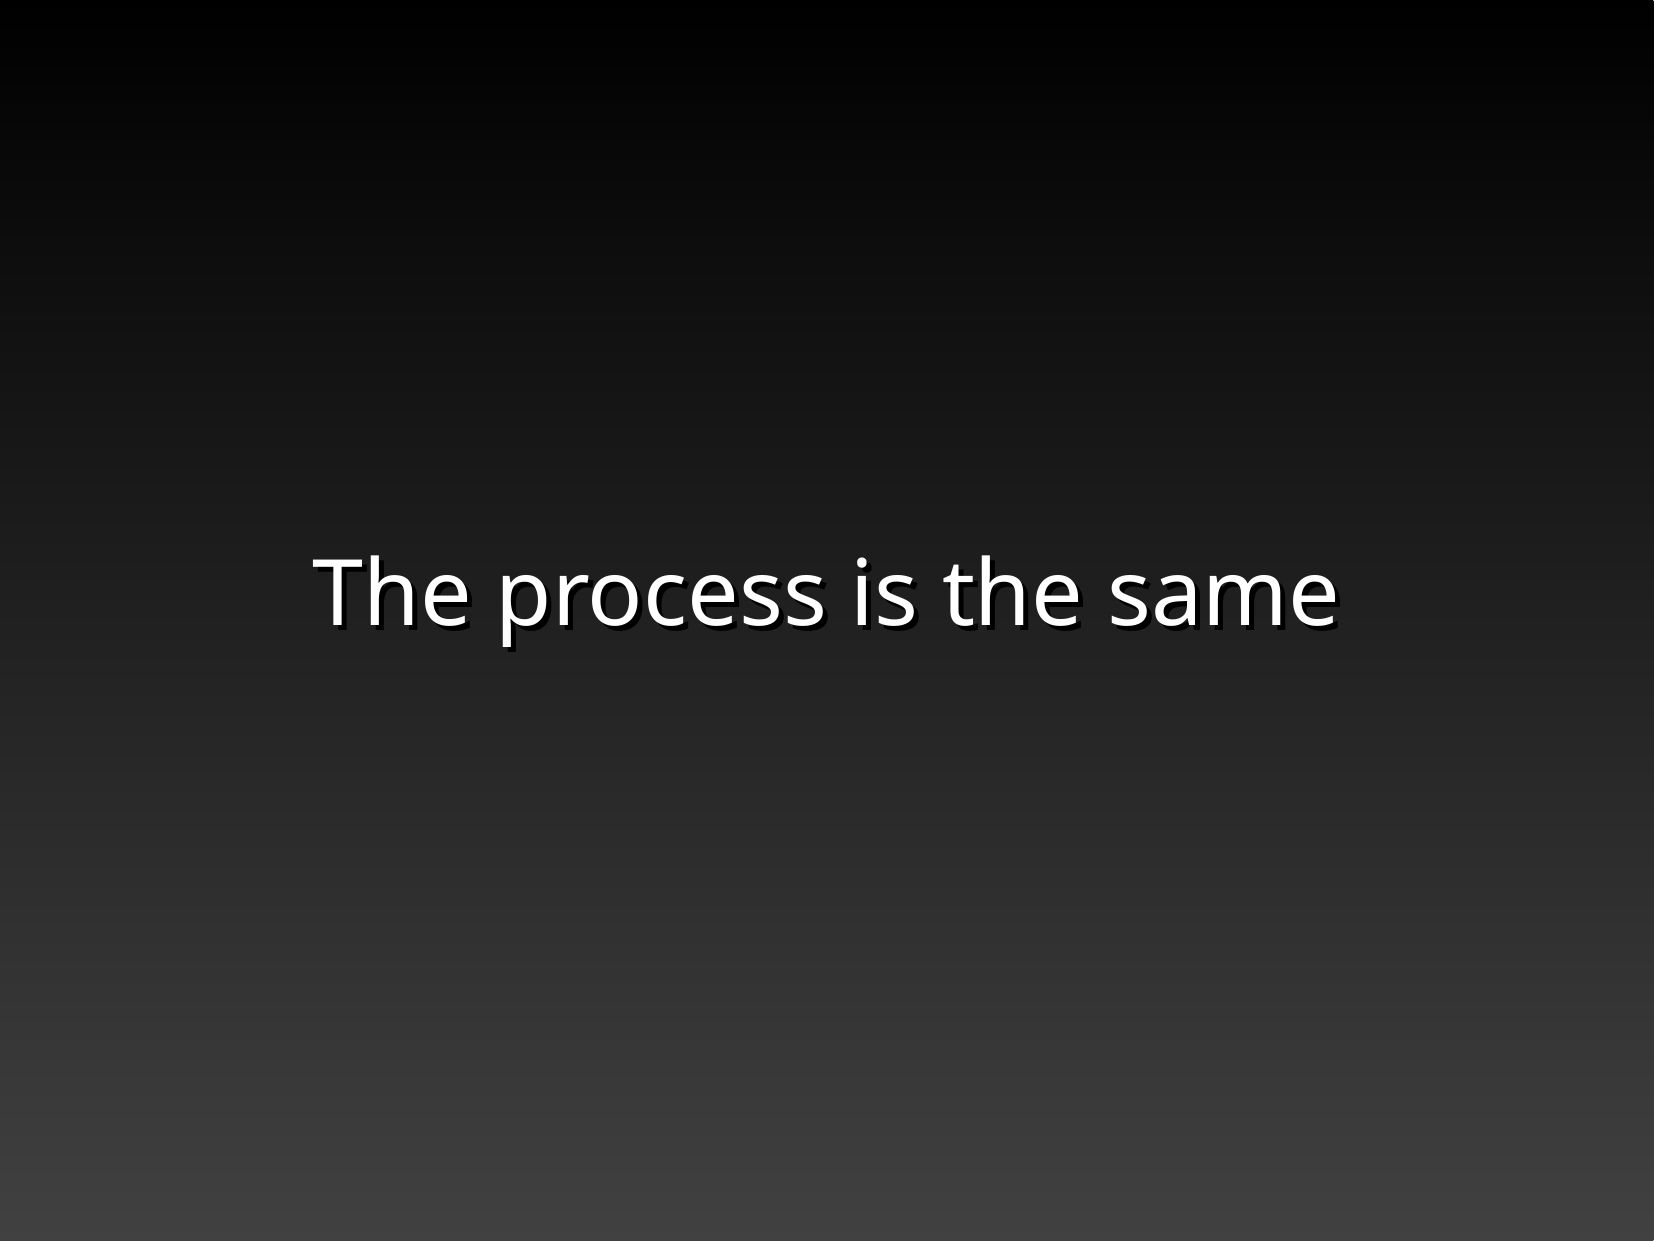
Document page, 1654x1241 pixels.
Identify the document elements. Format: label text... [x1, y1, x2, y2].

title The process is the same [82, 493, 1571, 687]
